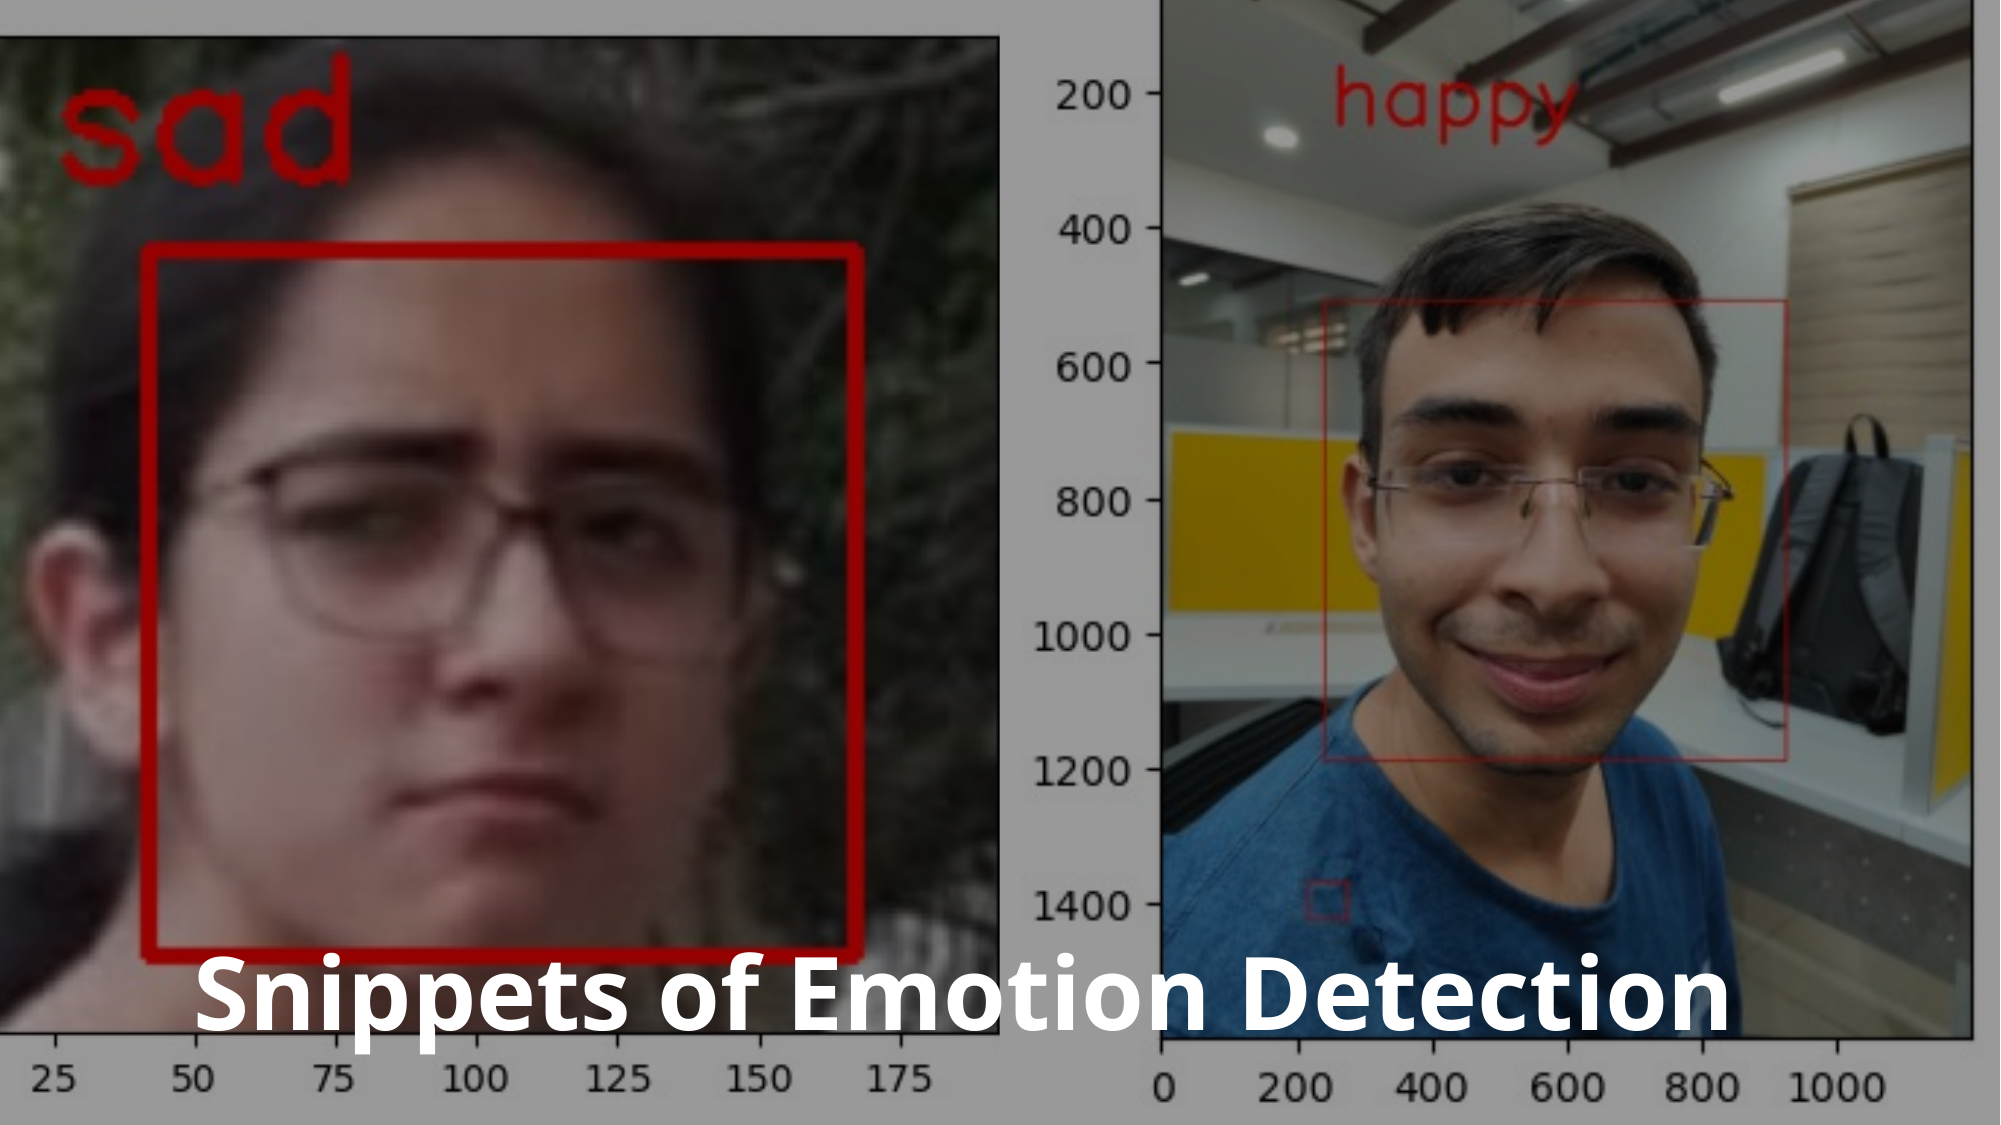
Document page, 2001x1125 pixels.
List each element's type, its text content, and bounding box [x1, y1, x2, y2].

picture [0, 0, 2000, 1125]
title Snippets of Emotion Detection [174, 933, 1782, 1061]
